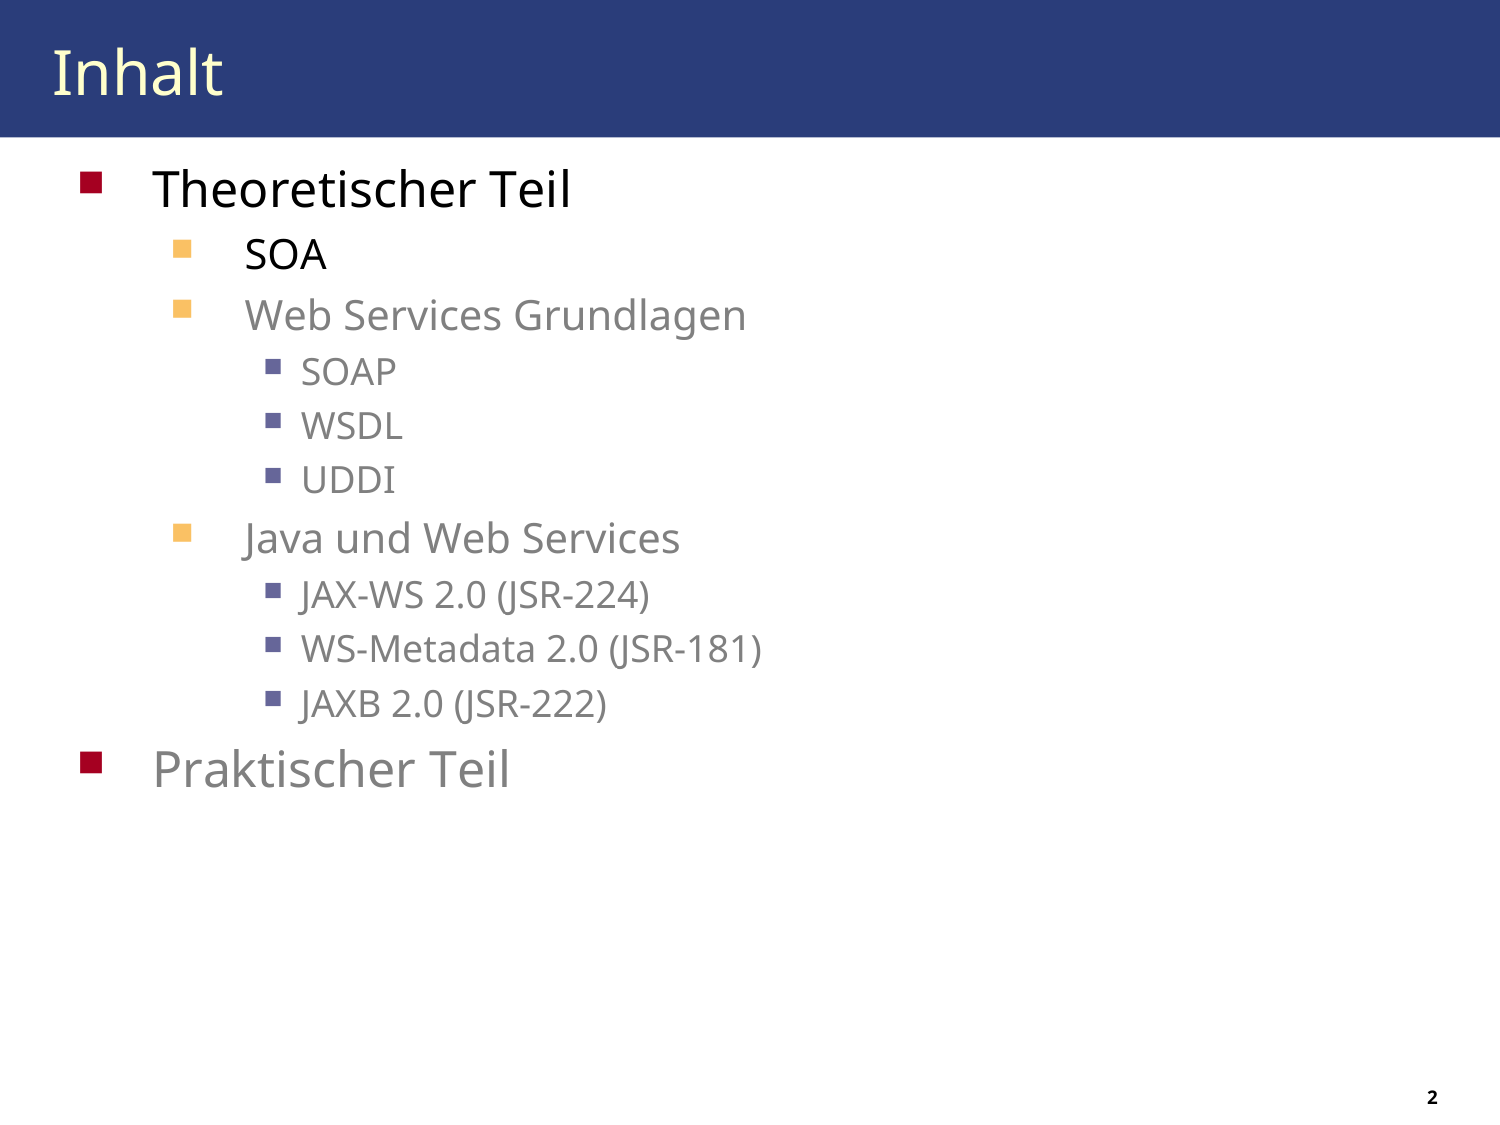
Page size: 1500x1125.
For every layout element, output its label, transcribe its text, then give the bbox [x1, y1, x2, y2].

text_box 2 [1412, 1077, 1500, 1117]
text_box Inhalt [37, 0, 1476, 116]
text_box Theoretischer Teil SOA Web Services Grundlagen SOAP WSDL UDDI Java und Web Services JAX-WS 2.0 (JSR-224)‏ WS-Metadata 2.0 (JSR-181)‏ JAXB 2.0 (JSR-222)‏ Praktischer Teil [62, 149, 1450, 1103]
